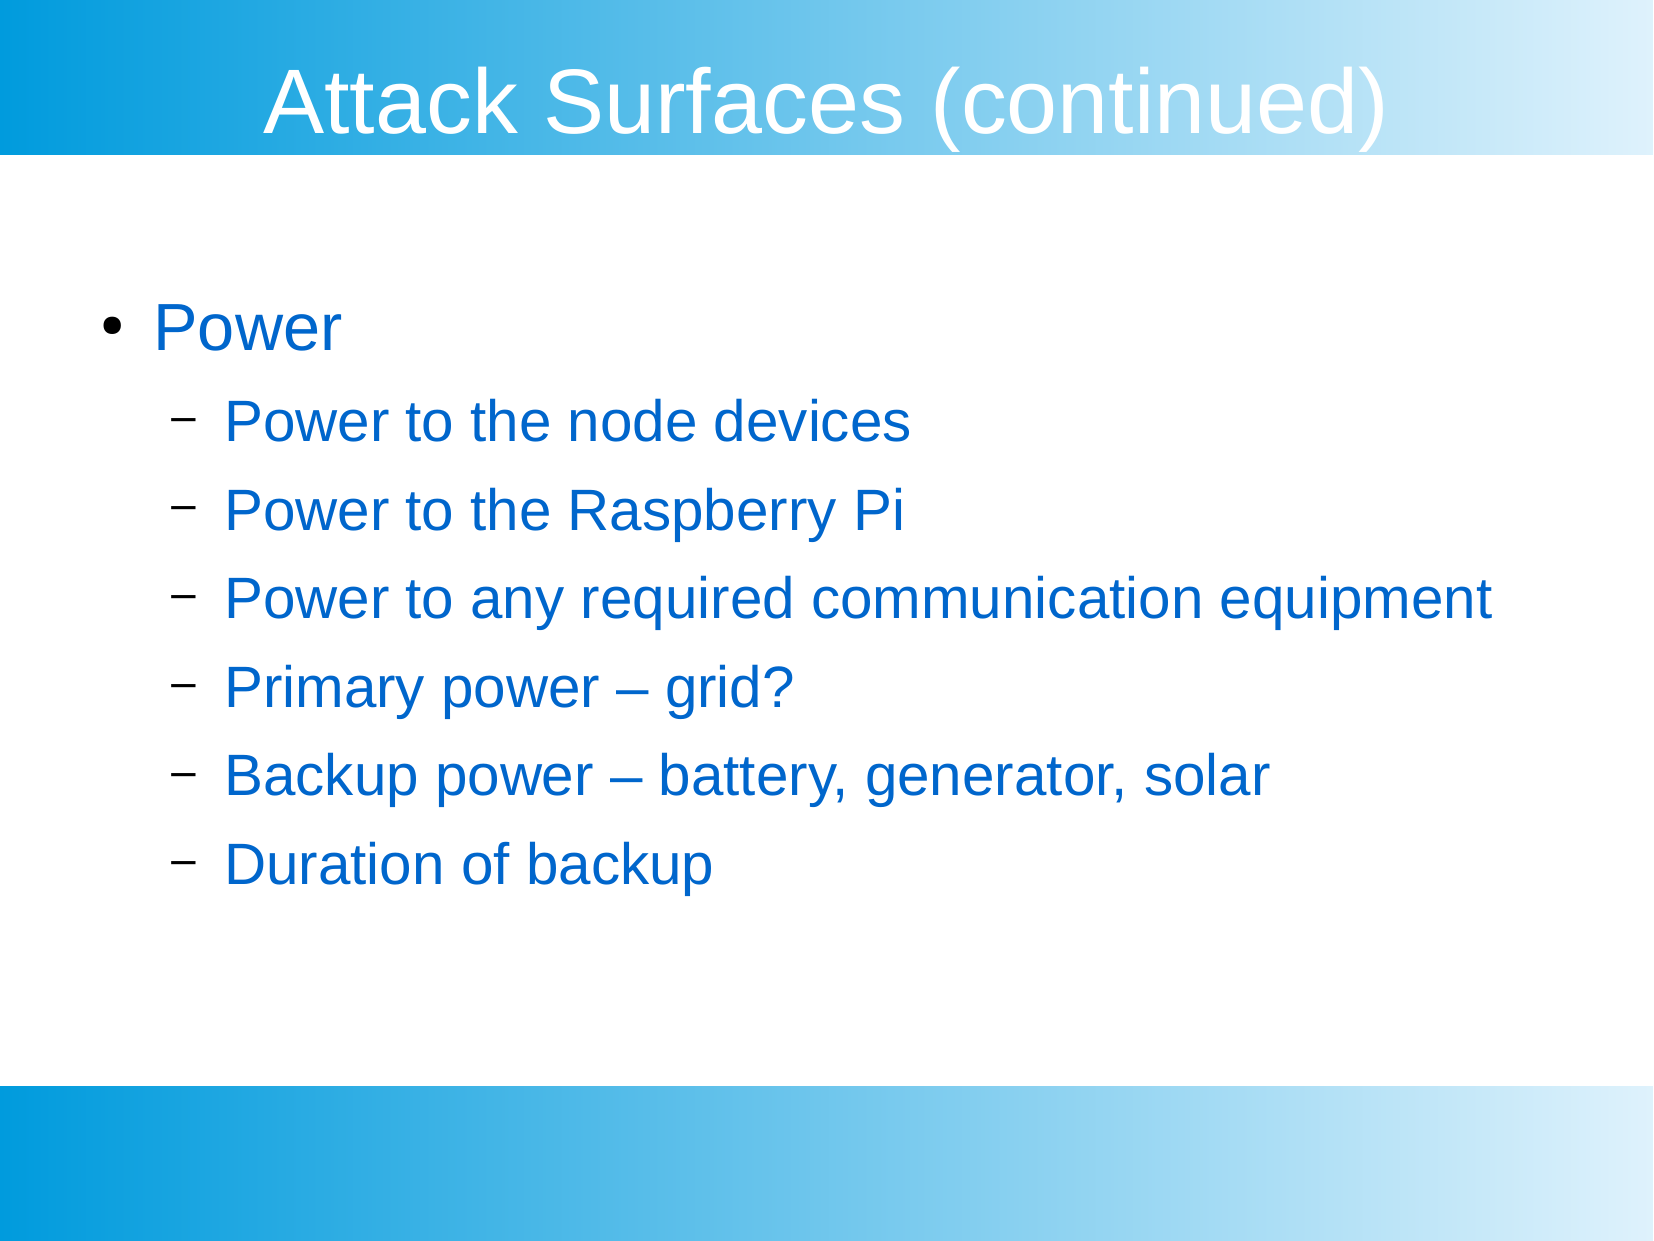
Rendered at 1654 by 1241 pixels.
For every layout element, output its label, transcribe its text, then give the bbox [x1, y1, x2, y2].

list Power Power to the node devices Power to the Raspberry Pi Power to any required communication equipment Primary power – grid? Backup power – battery, generator, solar Duration of backup [82, 290, 1571, 1010]
title Attack Surfaces (continued) [82, 49, 1571, 155]
